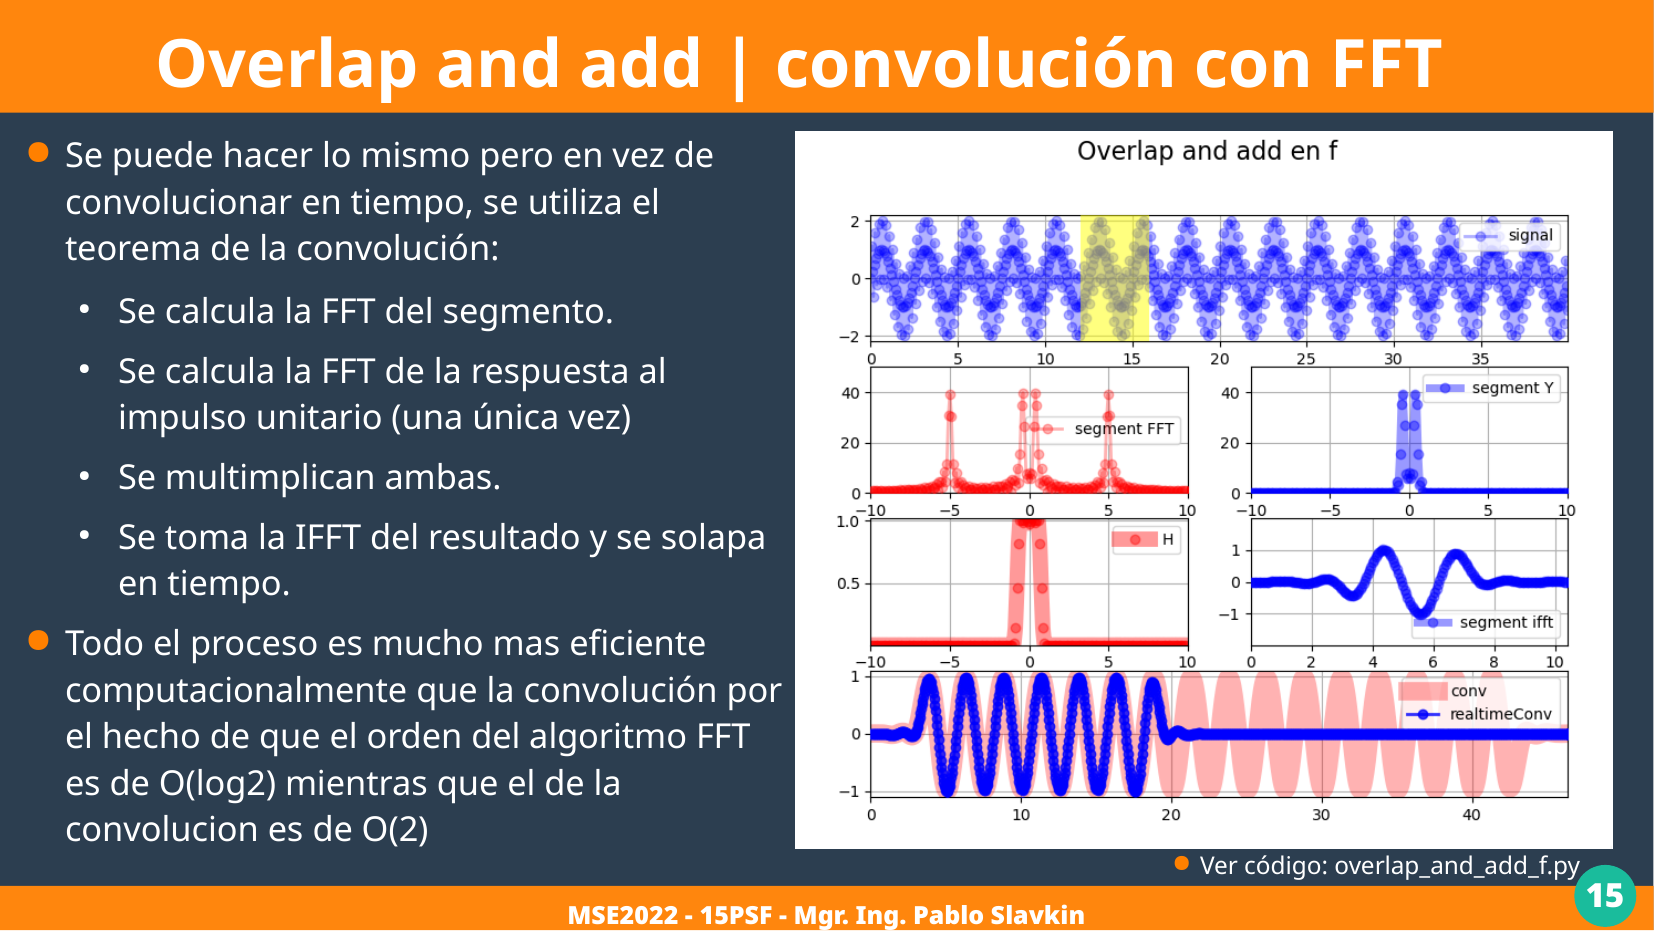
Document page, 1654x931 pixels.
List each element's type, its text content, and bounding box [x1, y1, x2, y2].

picture [795, 131, 1613, 849]
title Overlap and add | convolución con FFT [155, 16, 1538, 113]
list Ver código: overlap_and_add_f.py [1162, 849, 1606, 902]
list Se puede hacer lo mismo pero en vez de convolucionar en tiempo, se utiliza el teorema de la convolución: Se calcula la FFT del segmento. Se calcula la FFT de la respuesta al impulso unitario (una única vez) Se multimplican ambas. Se toma la IFFT del resultado y se solapa en tiempo. Todo el proceso es mucho mas eficiente computacionalmente que la convolución por el hecho de que el orden del algoritmo FFT es de O(log2) mientras que el de la convolucion es de O(2) [11, 131, 788, 863]
